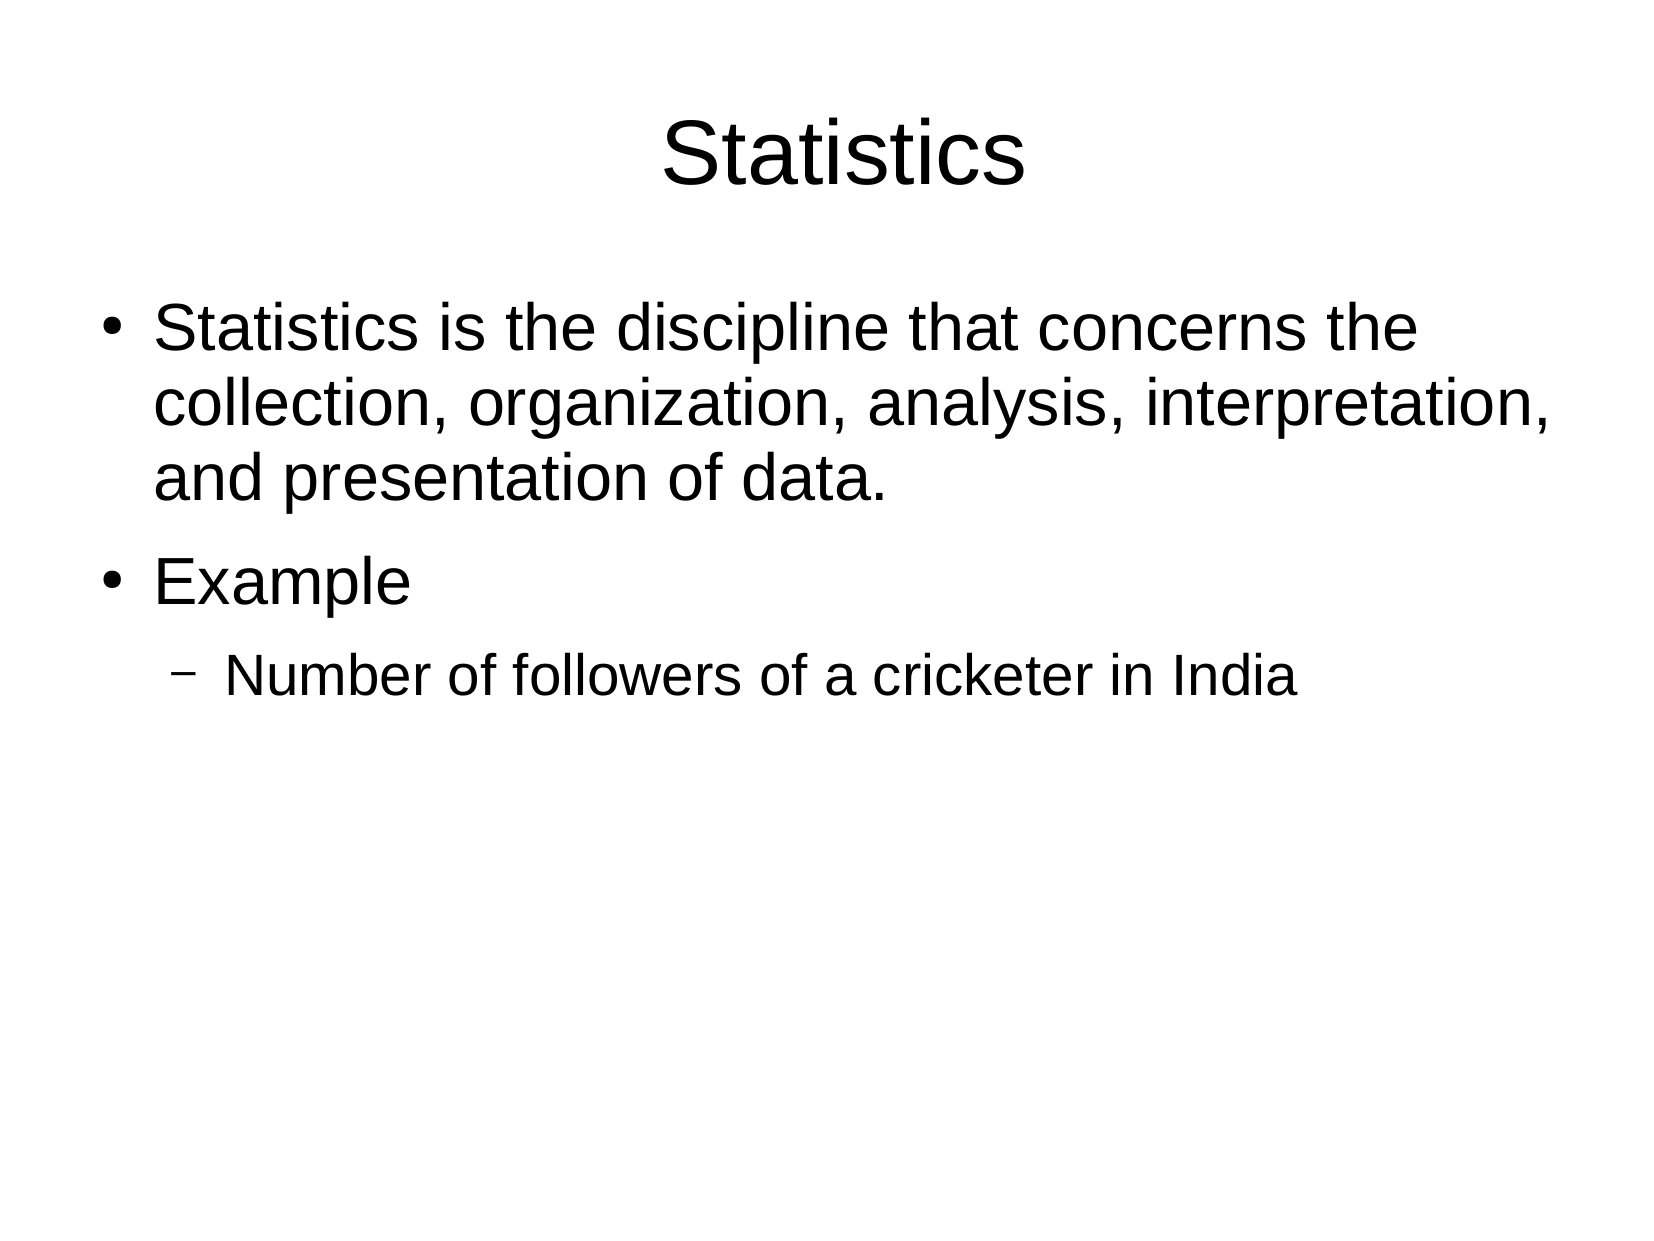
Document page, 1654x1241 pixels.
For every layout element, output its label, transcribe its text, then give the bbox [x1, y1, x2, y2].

list Statistics is the discipline that concerns the collection, organization, analysis, interpretation, and presentation of data. Example Number of followers of a cricketer in India [82, 290, 1571, 1010]
title Statistics [82, 49, 1571, 257]
